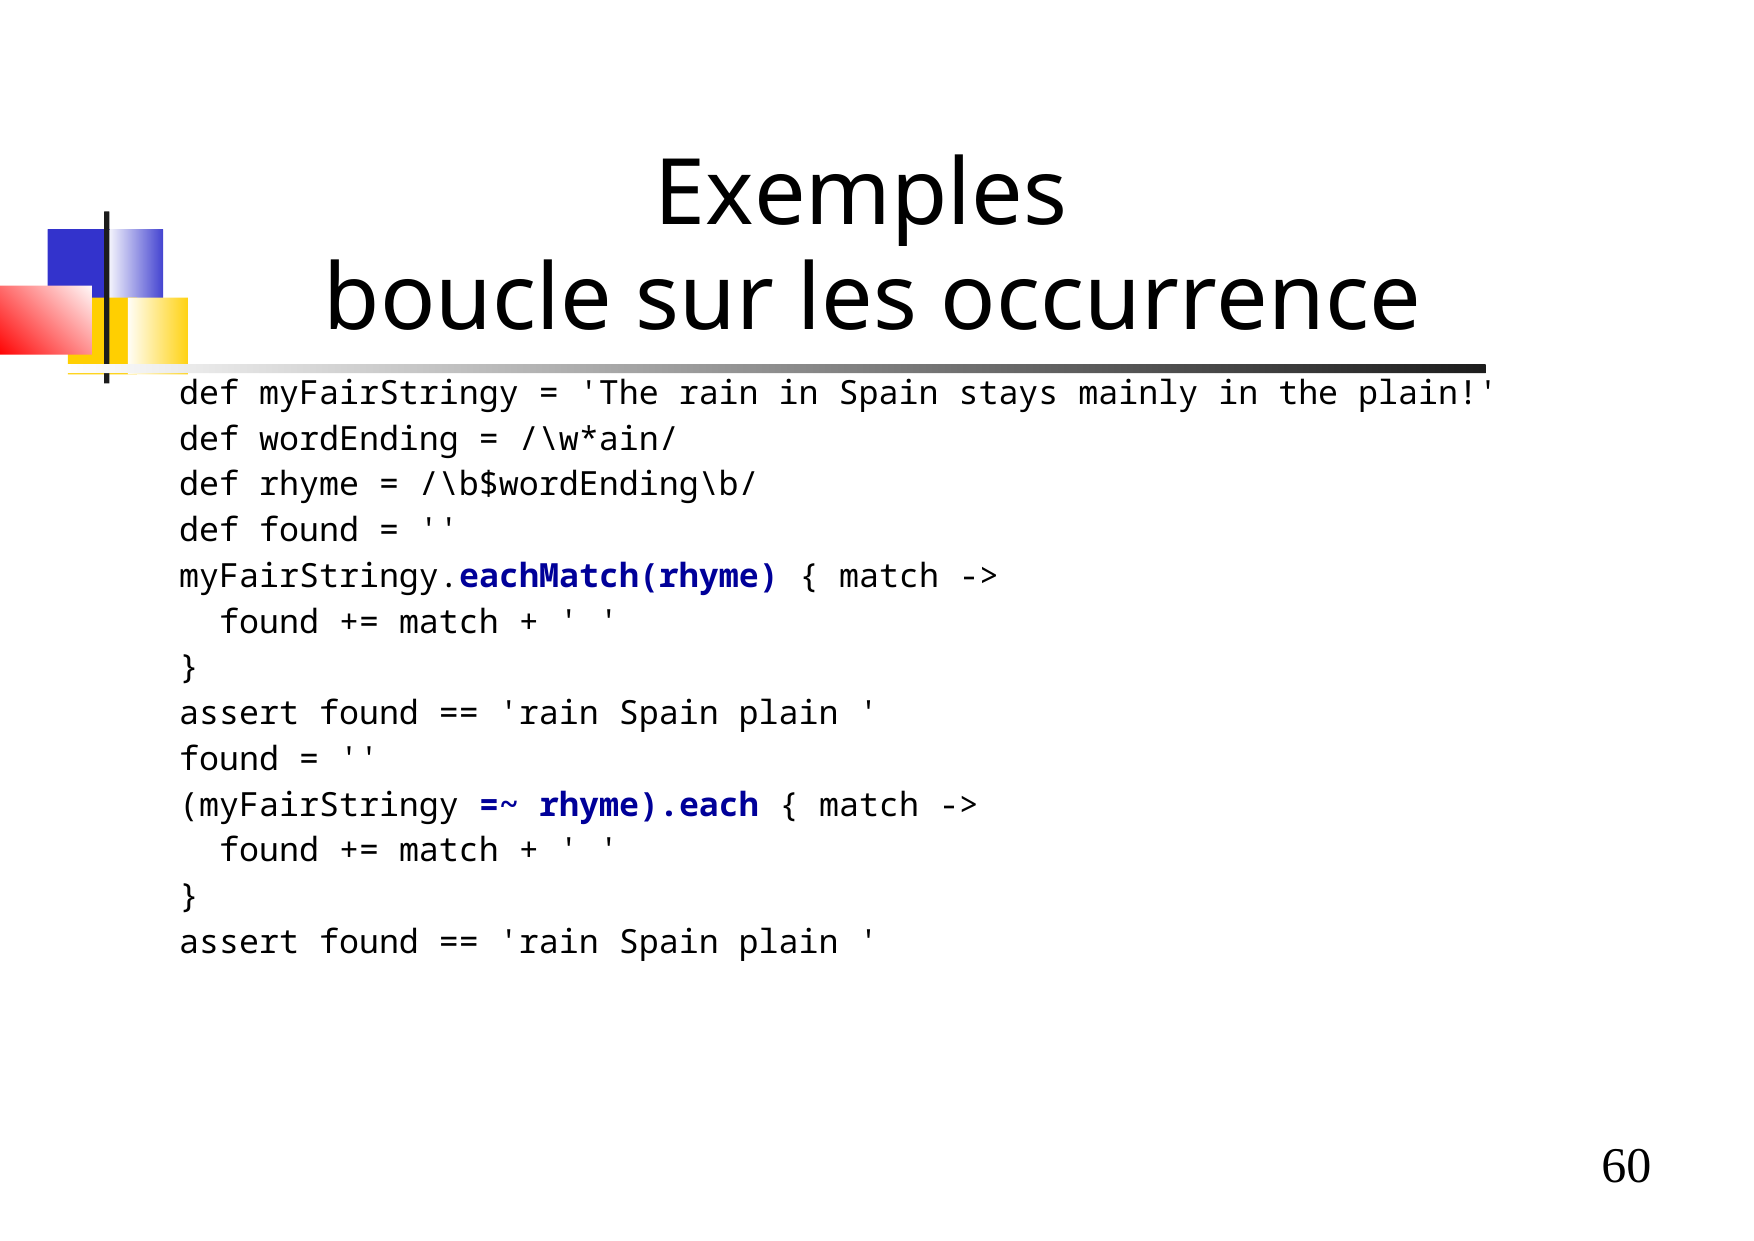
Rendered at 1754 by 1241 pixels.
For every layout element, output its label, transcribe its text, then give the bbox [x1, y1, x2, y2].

list def myFairStringy = 'The rain in Spain stays mainly in the plain!' def wordEnding = /\w*ain/ def rhyme = /\b$wordEnding\b/ def found = '' myFairStringy.eachMatch(rhyme) { match -> found += match + ' ' } assert found == 'rain Spain plain ' found = '' (myFairStringy =~ rhyme).each { match -> found += match + ' ' } assert found == 'rain Spain plain ' [179, 371, 1567, 1091]
title Exemples boucle sur les occurrence [179, 137, 1567, 354]
